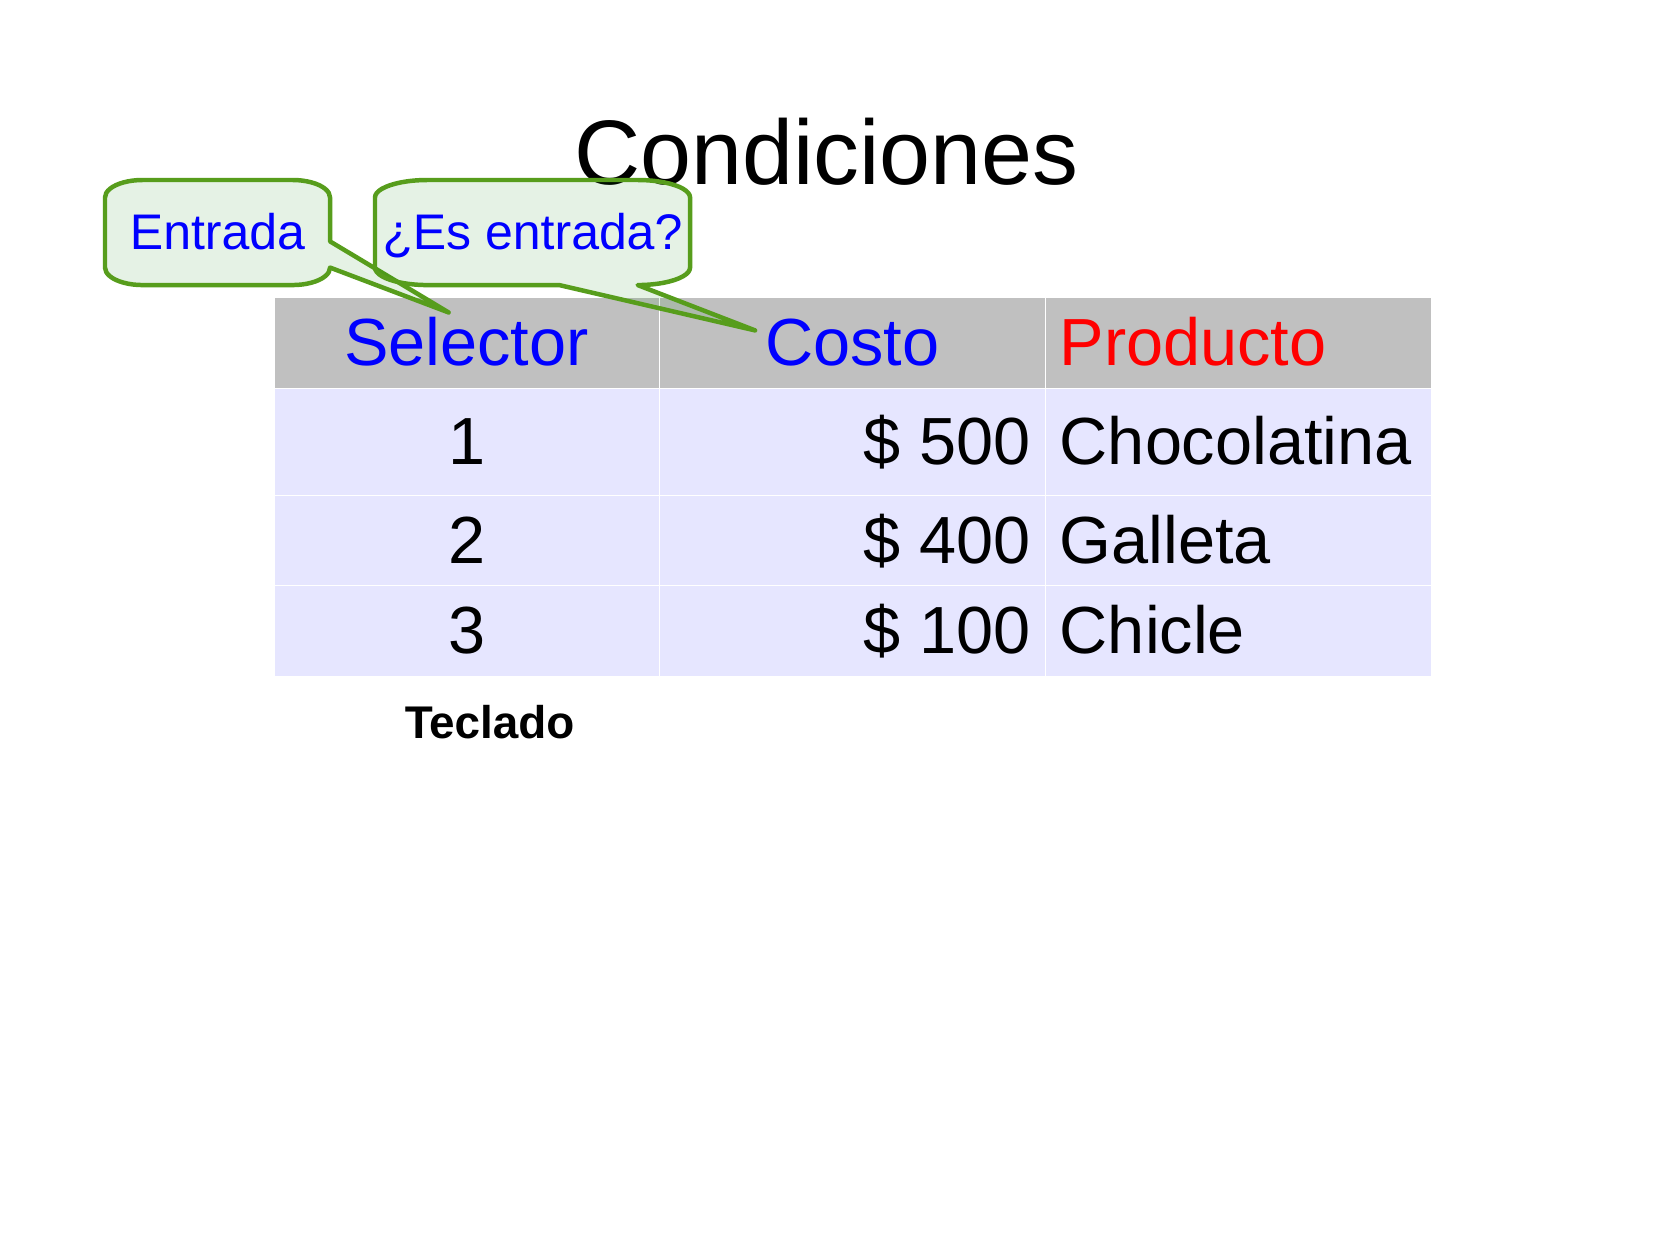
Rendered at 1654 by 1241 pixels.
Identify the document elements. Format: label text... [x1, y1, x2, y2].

table_header Costo [660, 298, 1045, 388]
table_cell $ 100 [660, 586, 1045, 676]
table_header Selector [275, 298, 659, 388]
table_cell $ 500 [660, 389, 1045, 495]
text_box ¿Es entrada? [375, 180, 756, 331]
table_cell 1 [275, 389, 659, 495]
table_cell Galleta [1046, 496, 1431, 585]
text_box Entrada [105, 180, 449, 313]
table_cell Chicle [1046, 586, 1431, 676]
table_cell $ 400 [660, 496, 1045, 585]
text_box Teclado [390, 690, 590, 757]
table_cell 3 [275, 586, 659, 676]
table_cell Chocolatina [1046, 389, 1431, 495]
table_header Producto [1046, 298, 1431, 388]
table_cell 2 [275, 496, 659, 585]
title Condiciones [82, 49, 1571, 257]
